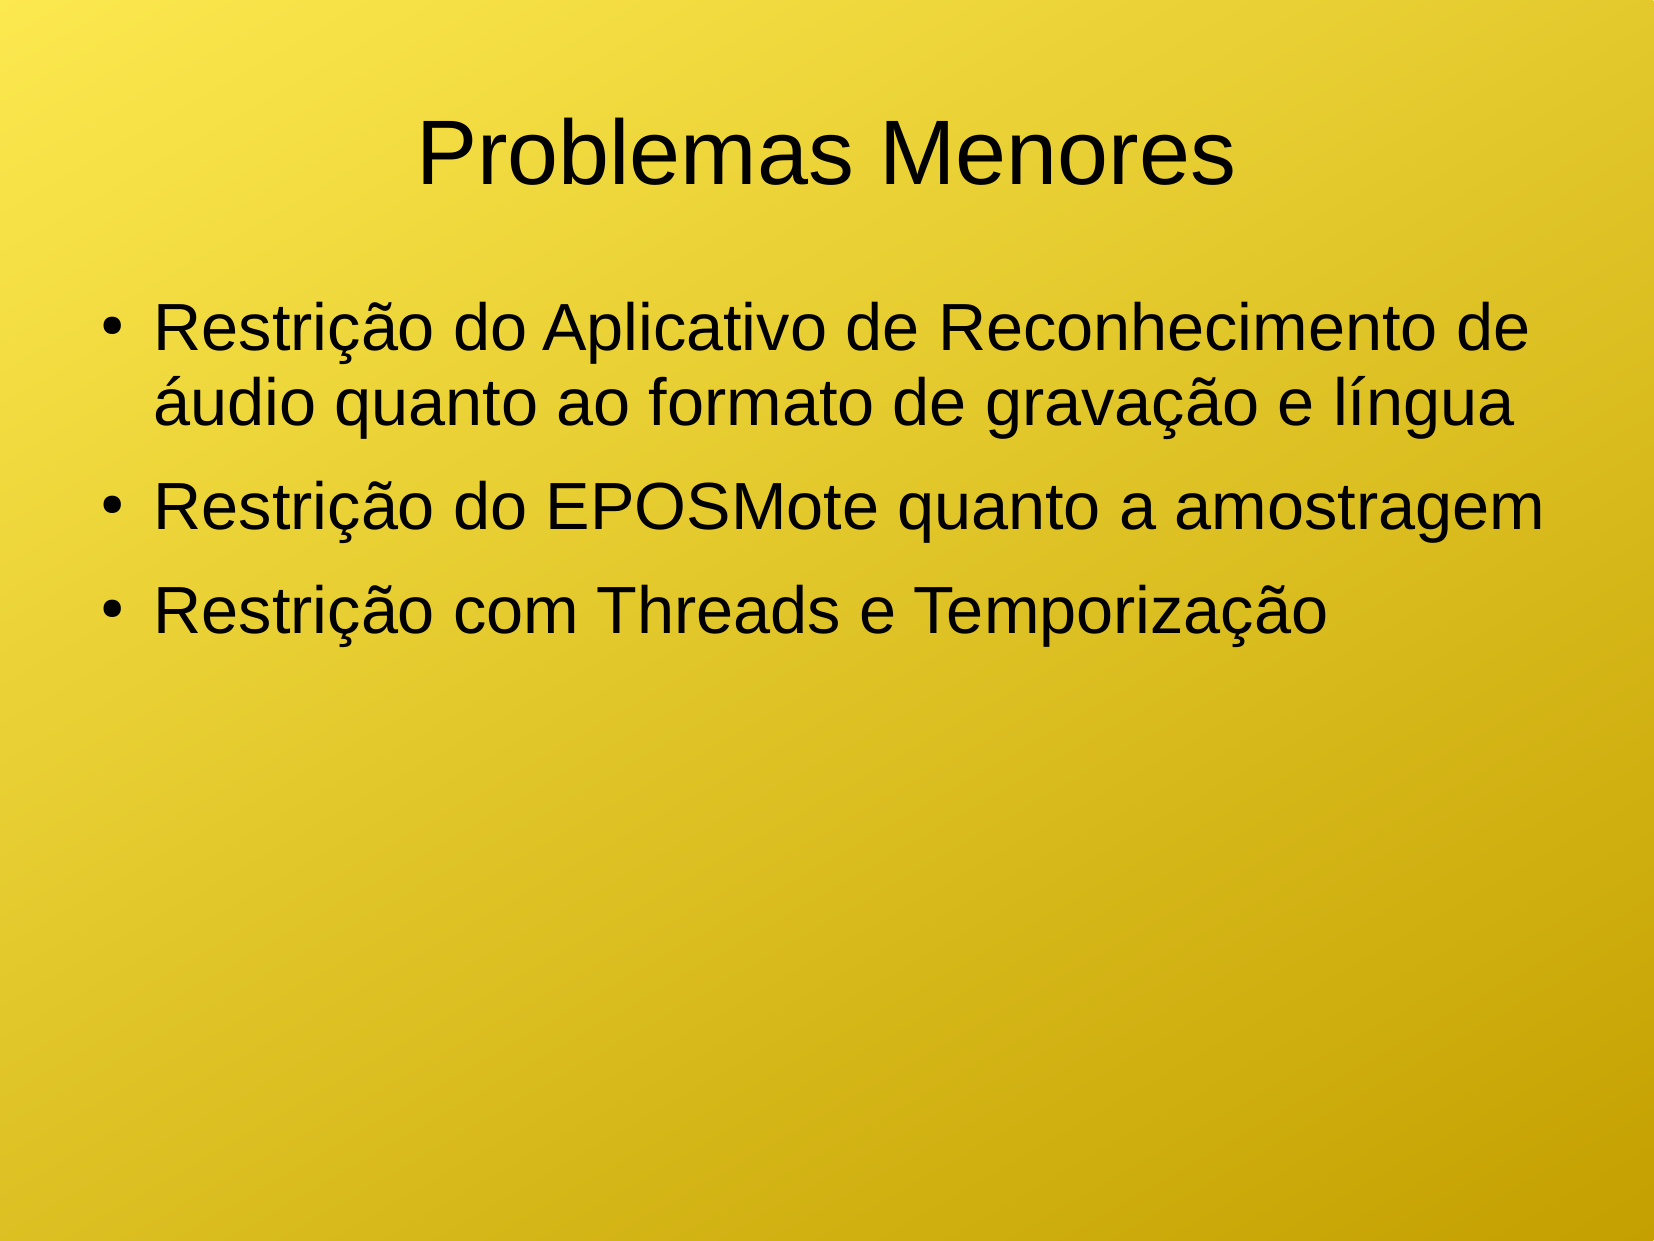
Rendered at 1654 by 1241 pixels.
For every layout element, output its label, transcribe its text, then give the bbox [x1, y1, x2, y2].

title Problemas Menores [82, 49, 1571, 257]
list Restrição do Aplicativo de Reconhecimento de áudio quanto ao formato de gravação e língua Restrição do EPOSMote quanto a amostragem Restrição com Threads e Temporização [82, 290, 1571, 1010]
